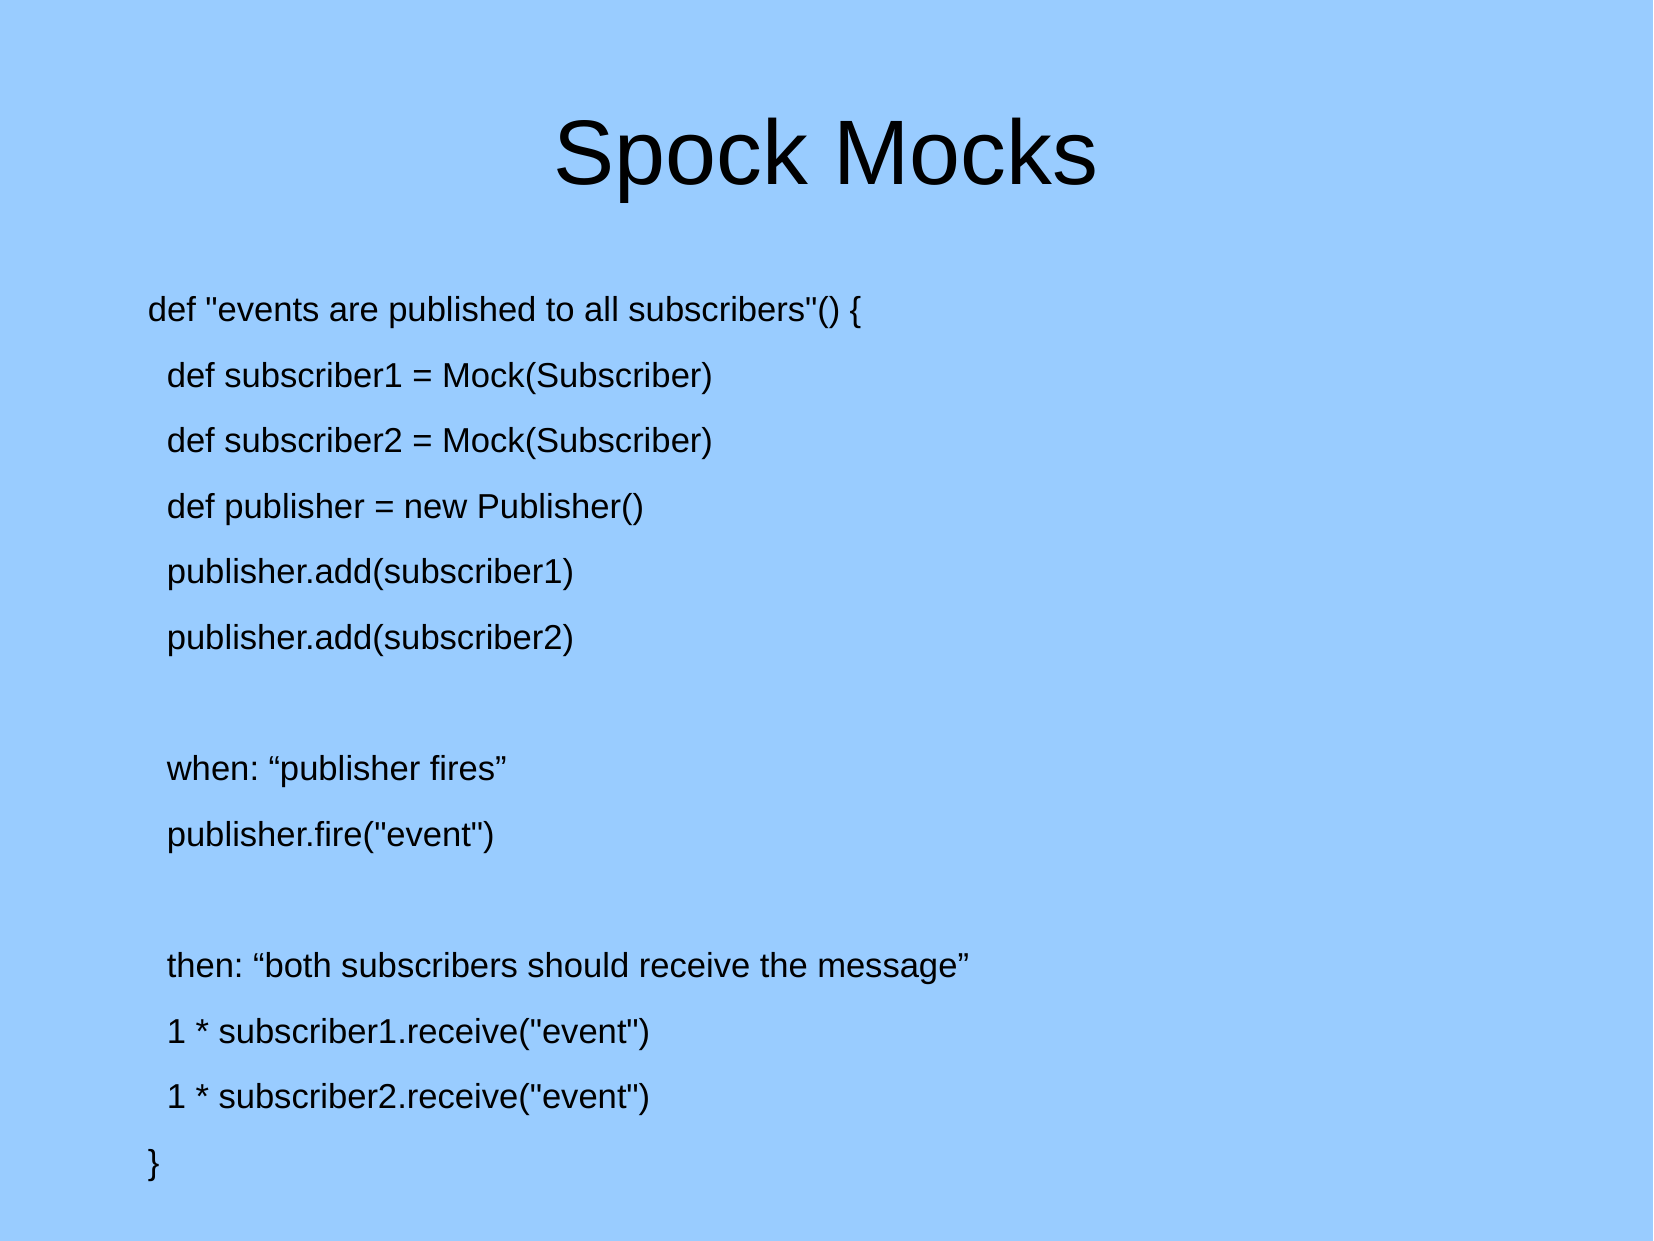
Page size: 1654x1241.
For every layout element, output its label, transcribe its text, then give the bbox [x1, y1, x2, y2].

list def "events are published to all subscribers"() { def subscriber1 = Mock(Subscriber) def subscriber2 = Mock(Subscriber) def publisher = new Publisher() publisher.add(subscriber1) publisher.add(subscriber2) when: “publisher fires” publisher.fire("event") then: “both subscribers should receive the message” 1 * subscriber1.receive("event") 1 * subscriber2.receive("event") } [82, 290, 1571, 1186]
title Spock Mocks [82, 49, 1571, 257]
